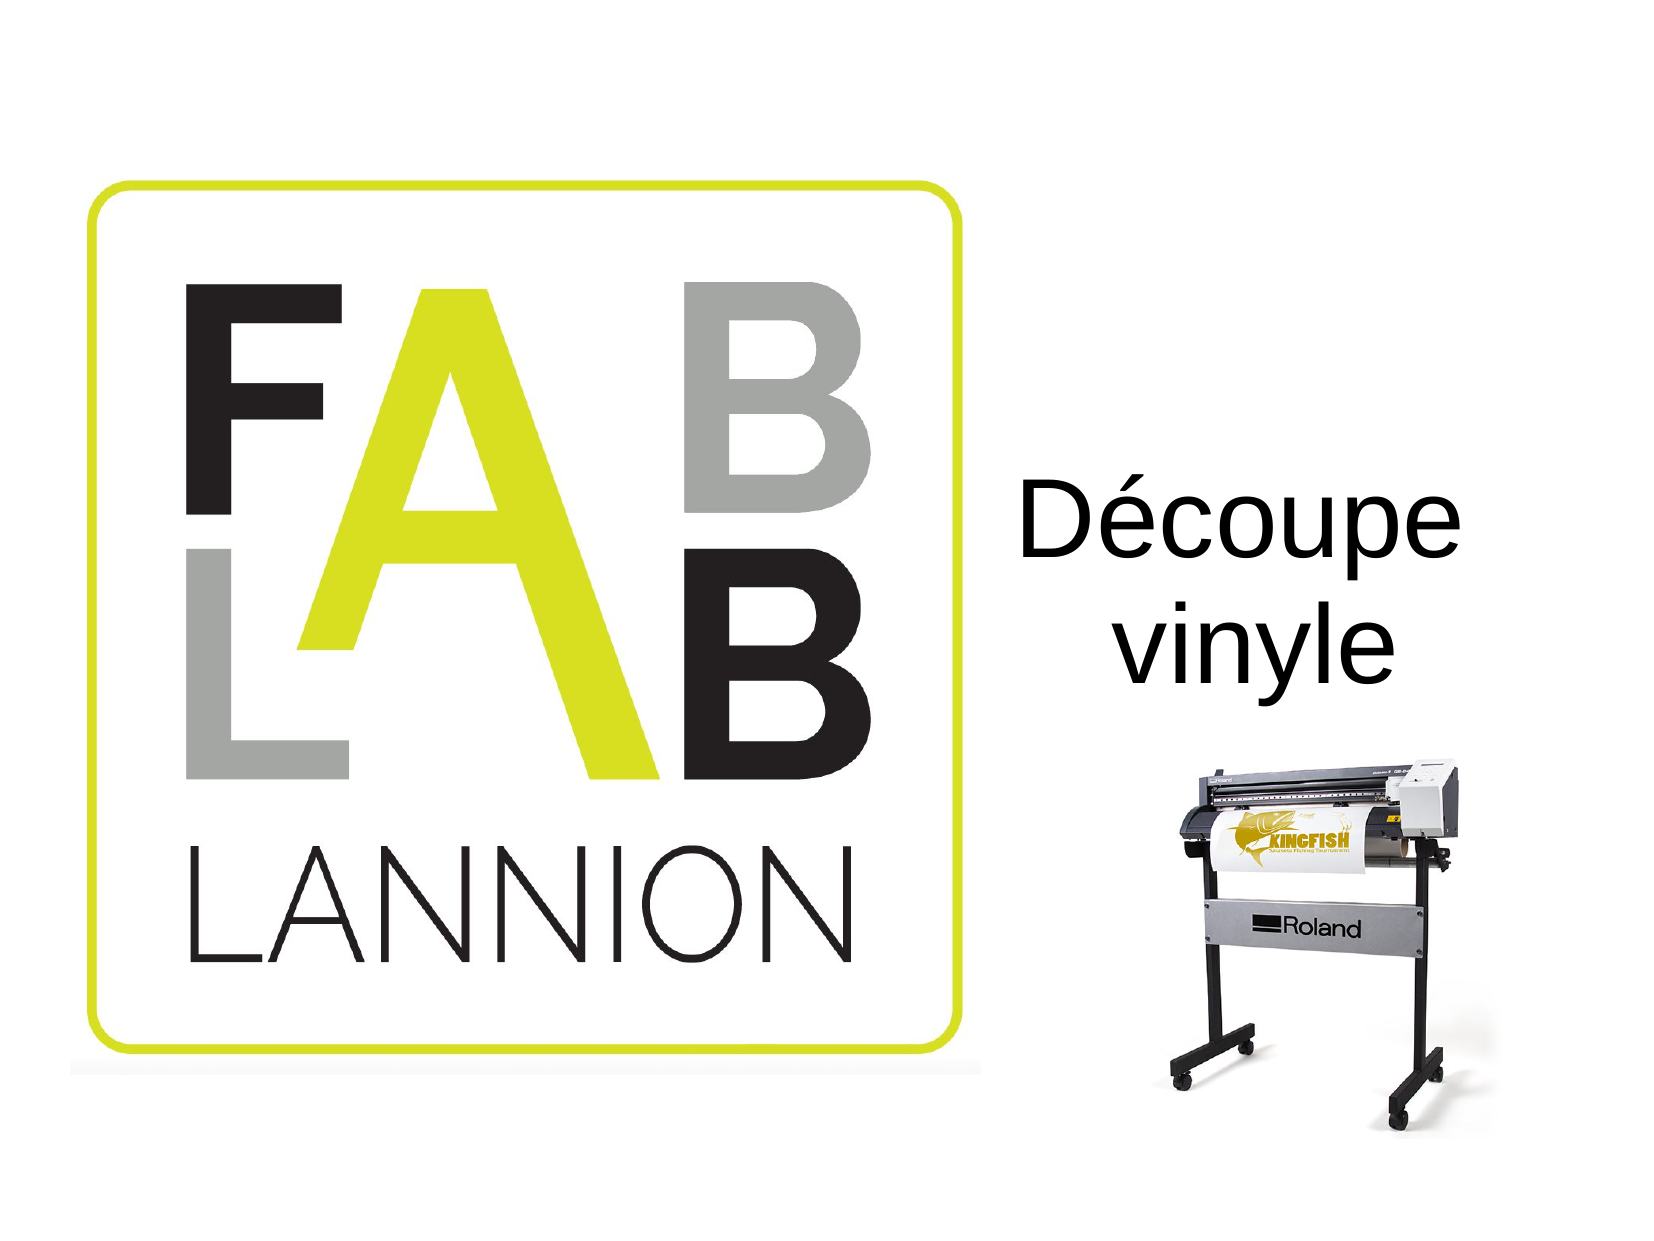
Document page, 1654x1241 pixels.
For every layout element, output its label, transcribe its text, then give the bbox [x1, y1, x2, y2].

text_box Découpe vinyle [1000, 448, 1630, 715]
picture [1039, 744, 1632, 1139]
picture [70, 165, 981, 1075]
